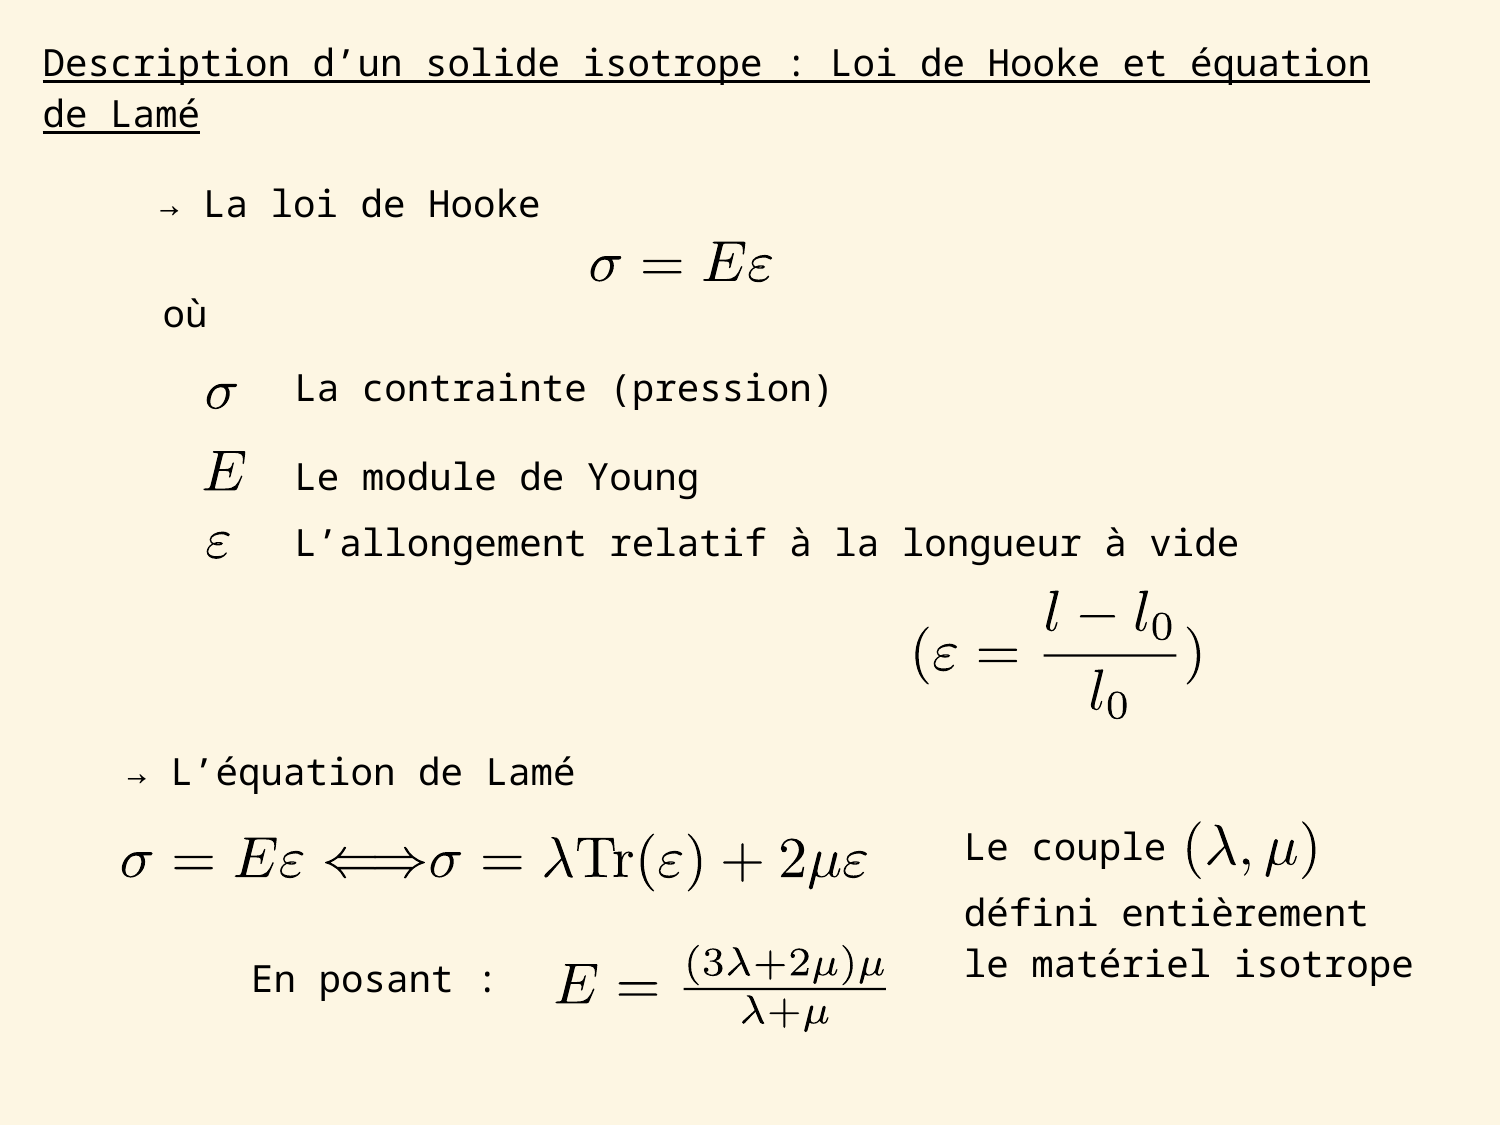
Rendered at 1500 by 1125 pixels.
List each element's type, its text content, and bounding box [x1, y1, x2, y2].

text_box [174, 855, 213, 859]
text_box [769, 998, 800, 1029]
text_box [1152, 612, 1172, 641]
text_box [590, 256, 622, 282]
text_box [703, 948, 723, 977]
text_box [727, 947, 751, 976]
text_box Le couple [948, 813, 1182, 879]
text_box [577, 837, 634, 878]
text_box [325, 846, 425, 879]
text_box [915, 626, 929, 685]
text_box défini entièrement le matériel isotrope [948, 879, 1447, 996]
text_box [843, 850, 868, 879]
text_box [658, 850, 683, 879]
text_box [742, 995, 765, 1024]
text_box [483, 855, 522, 859]
text_box [121, 852, 153, 878]
text_box [206, 531, 230, 559]
text_box [544, 836, 573, 878]
text_box [203, 451, 246, 491]
text_box [755, 950, 786, 981]
text_box Le module de Young [279, 442, 715, 508]
text_box [1187, 821, 1201, 879]
text_box [683, 987, 886, 991]
text_box Description d’un solide isotrope : Loi de Hooke et équation de Lamé [27, 29, 1447, 147]
text_box → La loi de Hooke [143, 170, 556, 237]
text_box L’allongement relatif à la longueur à vide [279, 508, 1270, 591]
text_box [1046, 590, 1059, 632]
text_box [808, 851, 841, 890]
text_box [1107, 691, 1127, 720]
text_box [703, 241, 746, 281]
text_box [842, 944, 853, 986]
text_box [1135, 590, 1149, 632]
text_box [1265, 839, 1297, 878]
text_box En posant : [236, 944, 514, 1011]
text_box [813, 957, 838, 984]
text_box [643, 259, 682, 263]
text_box [1242, 858, 1250, 876]
text_box où [147, 280, 223, 346]
text_box [1186, 626, 1201, 685]
text_box [933, 643, 958, 672]
text_box [1207, 824, 1236, 866]
text_box [206, 383, 238, 410]
text_box [555, 964, 598, 1004]
text_box [978, 659, 1018, 663]
text_box [430, 852, 462, 878]
text_box [1090, 669, 1104, 711]
text_box [483, 866, 522, 870]
text_box [688, 944, 699, 986]
text_box [748, 254, 773, 283]
text_box [174, 866, 213, 870]
text_box [780, 838, 805, 878]
text_box [723, 843, 762, 882]
text_box [687, 833, 702, 892]
text_box La contrainte (pression) [279, 354, 850, 421]
text_box [1302, 821, 1316, 879]
text_box [790, 948, 809, 976]
text_box [280, 850, 304, 879]
text_box [234, 837, 277, 878]
text_box [640, 833, 655, 892]
text_box [804, 1005, 829, 1033]
text_box [859, 957, 884, 984]
text_box → L’équation de Lamé [110, 738, 591, 805]
